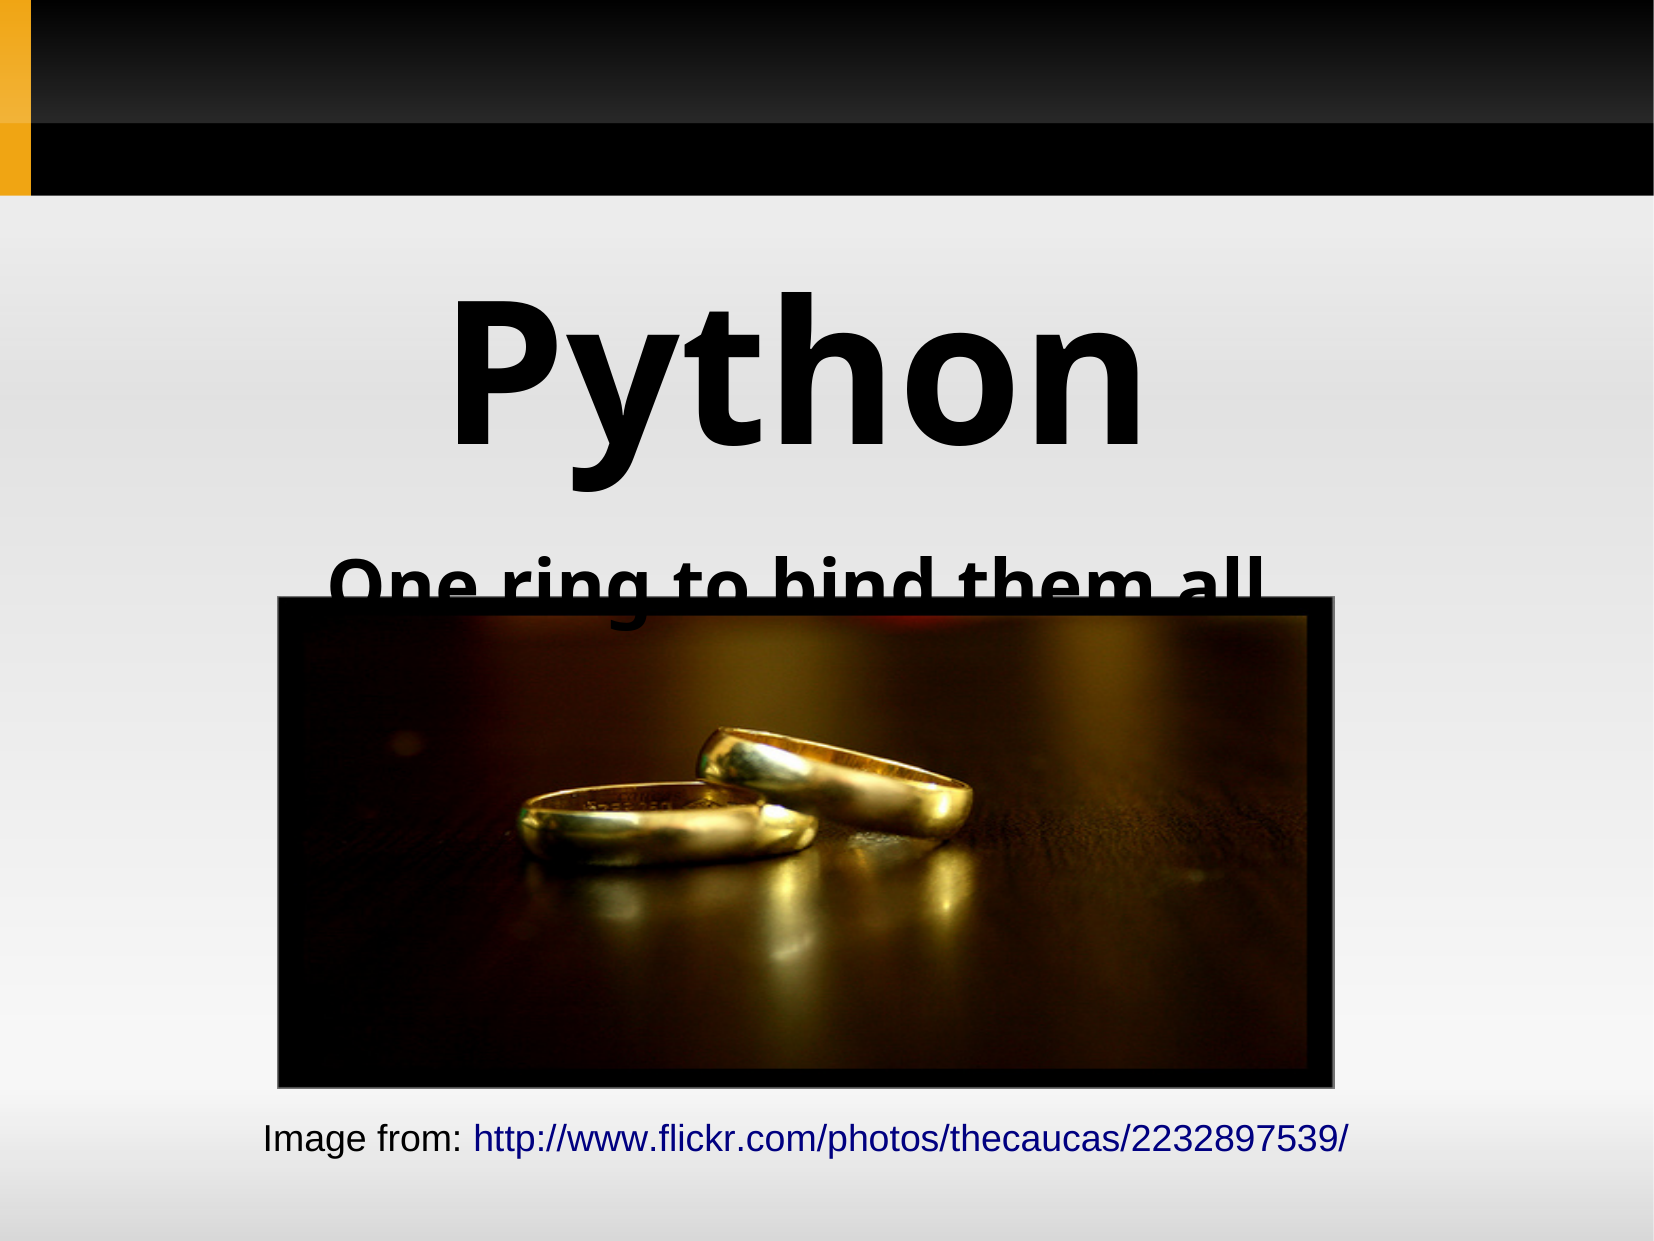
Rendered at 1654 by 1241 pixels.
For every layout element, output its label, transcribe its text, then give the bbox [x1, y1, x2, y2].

text_box Image from: http://www.flickr.com/photos/thecaucas/2232897539/ [248, 1110, 1362, 1168]
list Python One ring to bind them all [177, 231, 1418, 569]
picture [0, 0, 1654, 1241]
